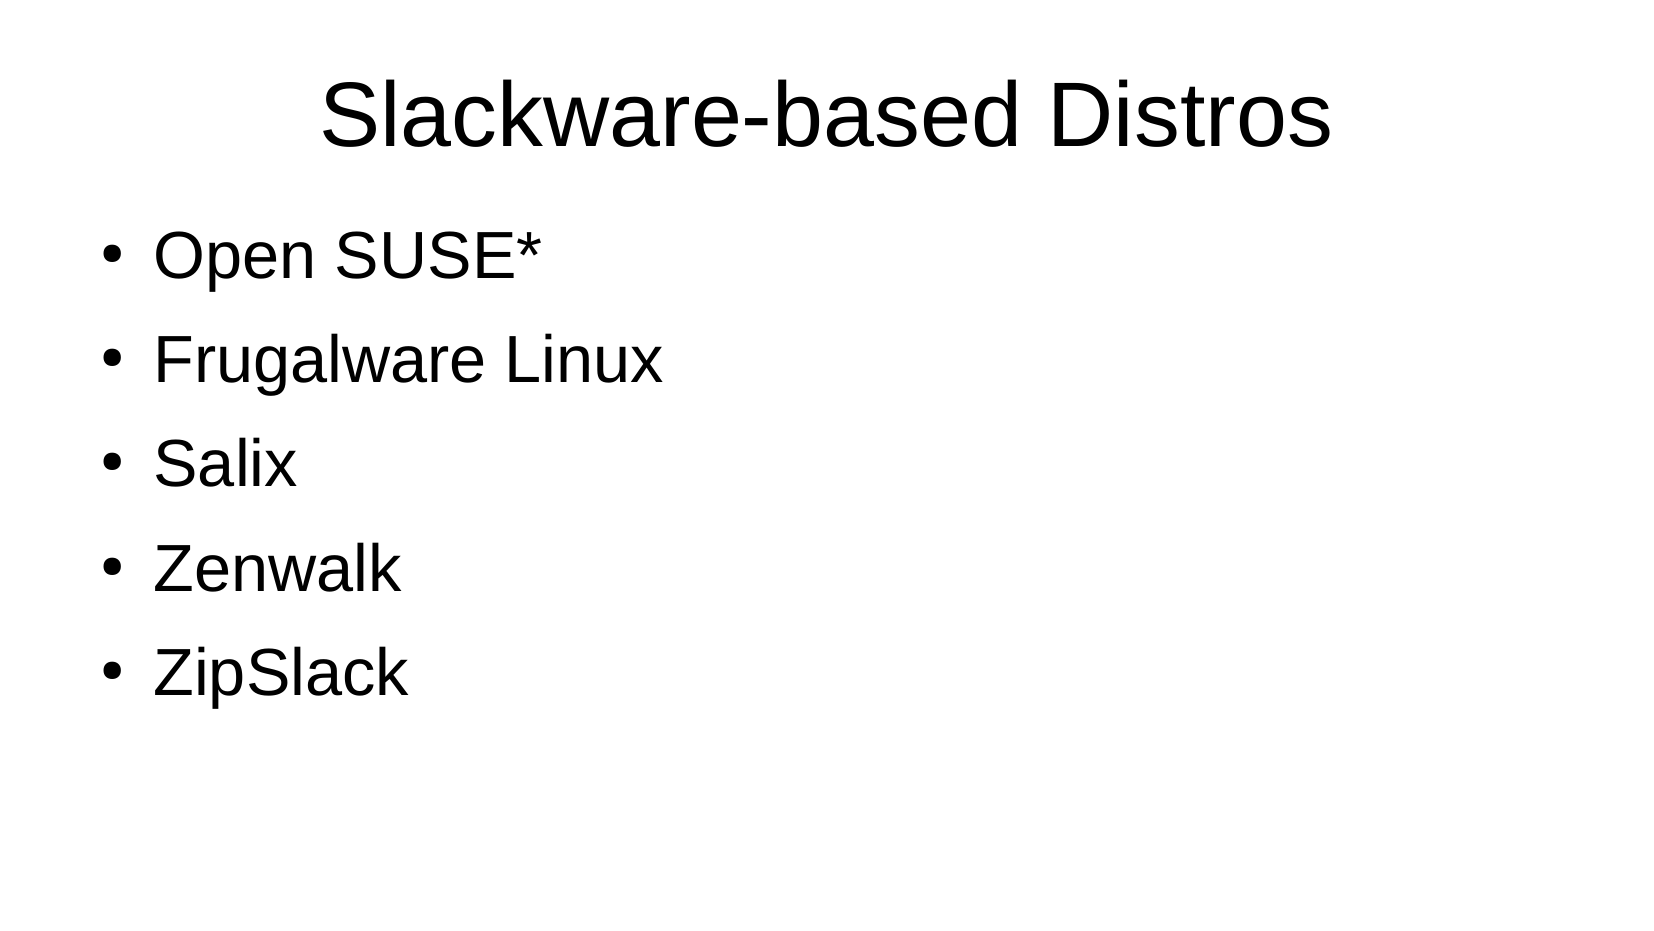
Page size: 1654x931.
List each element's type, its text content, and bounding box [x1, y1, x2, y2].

list Open SUSE* Frugalware Linux Salix Zenwalk ZipSlack [82, 217, 1571, 758]
title Slackware-based Distros [82, 37, 1571, 193]
